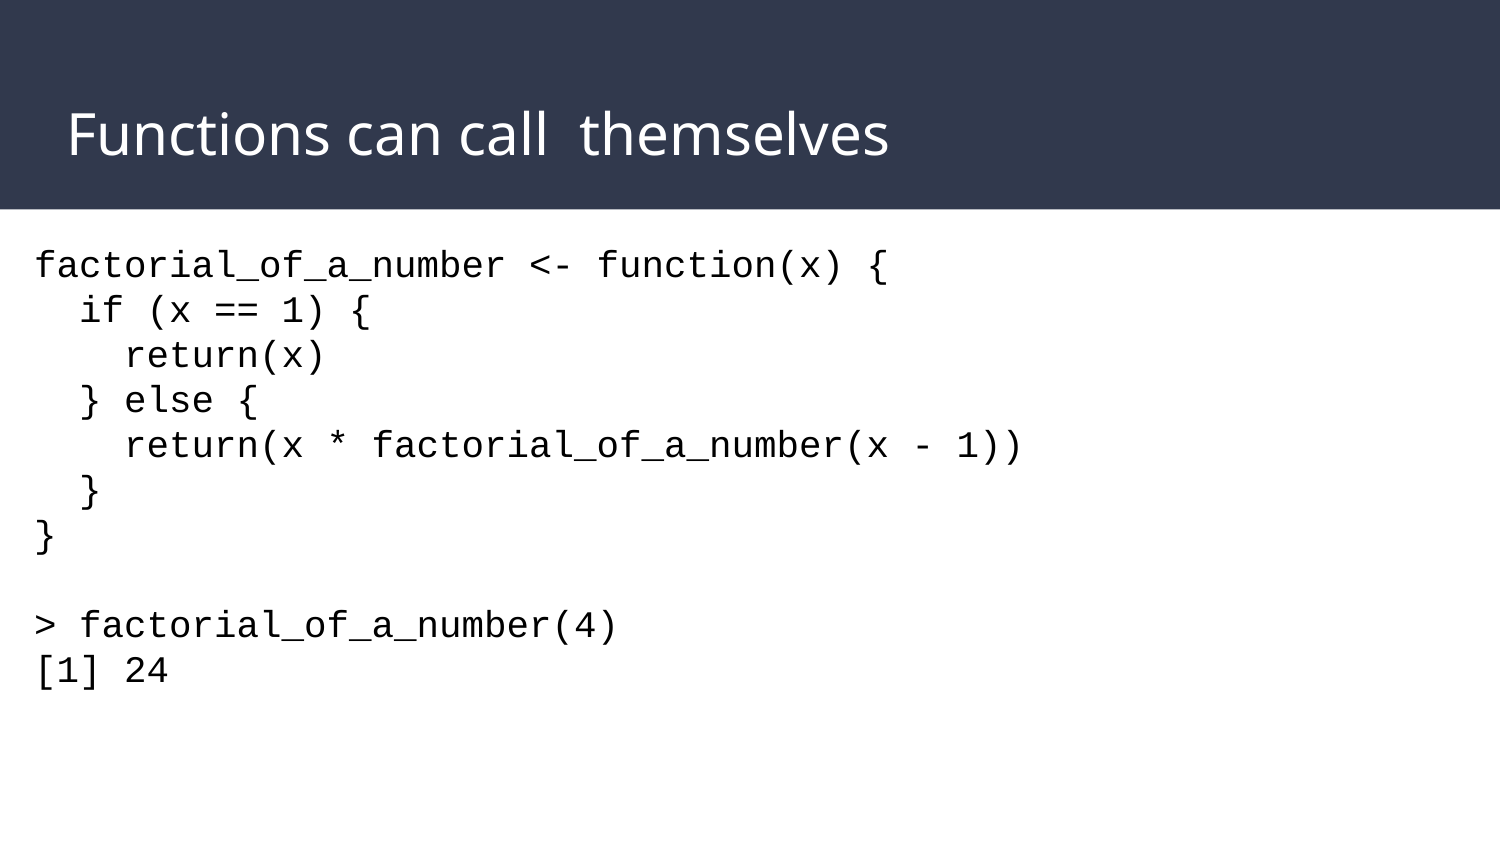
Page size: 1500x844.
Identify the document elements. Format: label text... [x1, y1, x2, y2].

title Functions can call themselves [51, 82, 1449, 185]
text_box factorial_of_a_number <- function(x) { if (x == 1) { return(x) } else { return(x * factorial_of_a_number(x - 1)) } } > factorial_of_a_number(4) [1] 24 [19, 224, 1464, 831]
